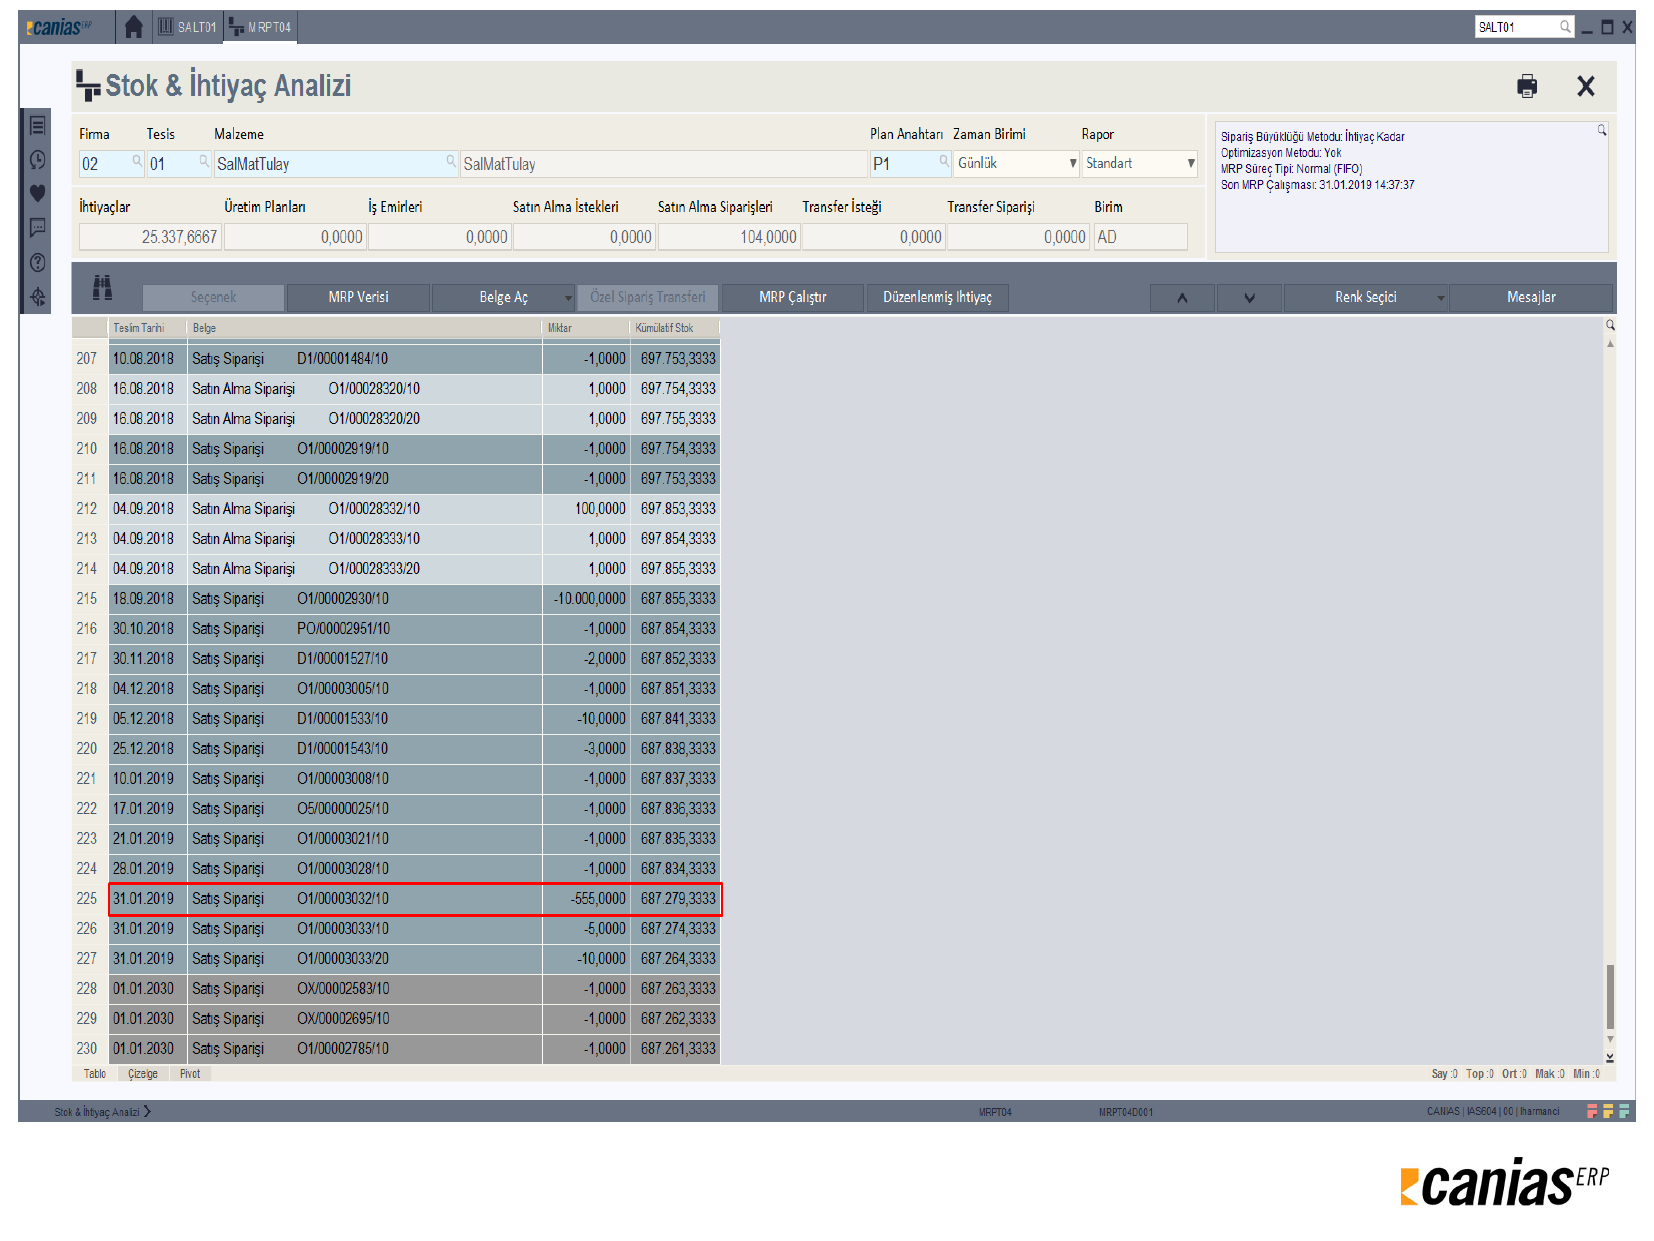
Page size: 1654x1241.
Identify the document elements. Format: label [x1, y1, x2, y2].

picture [18, 10, 1636, 1123]
picture [1375, 1139, 1635, 1223]
